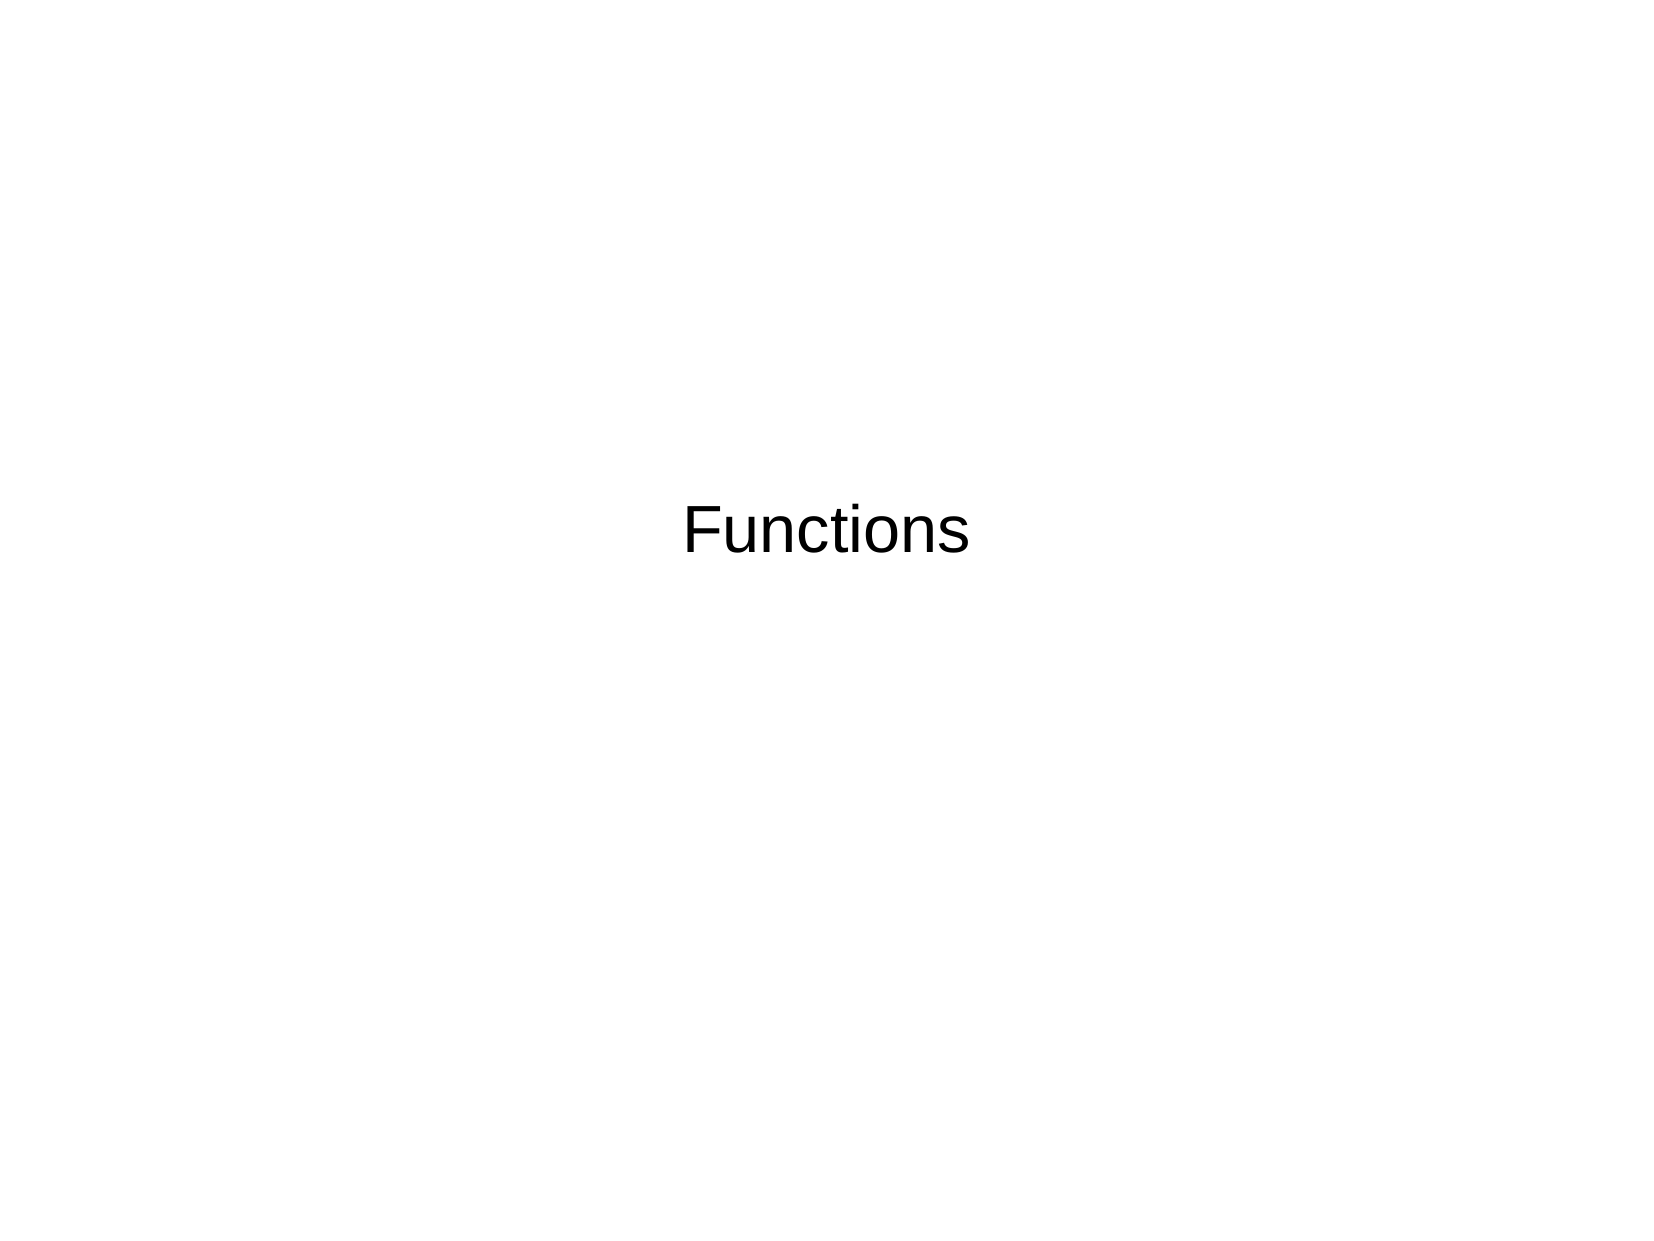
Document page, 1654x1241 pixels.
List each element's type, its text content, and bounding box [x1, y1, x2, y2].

subtitle Functions [82, 49, 1571, 1010]
